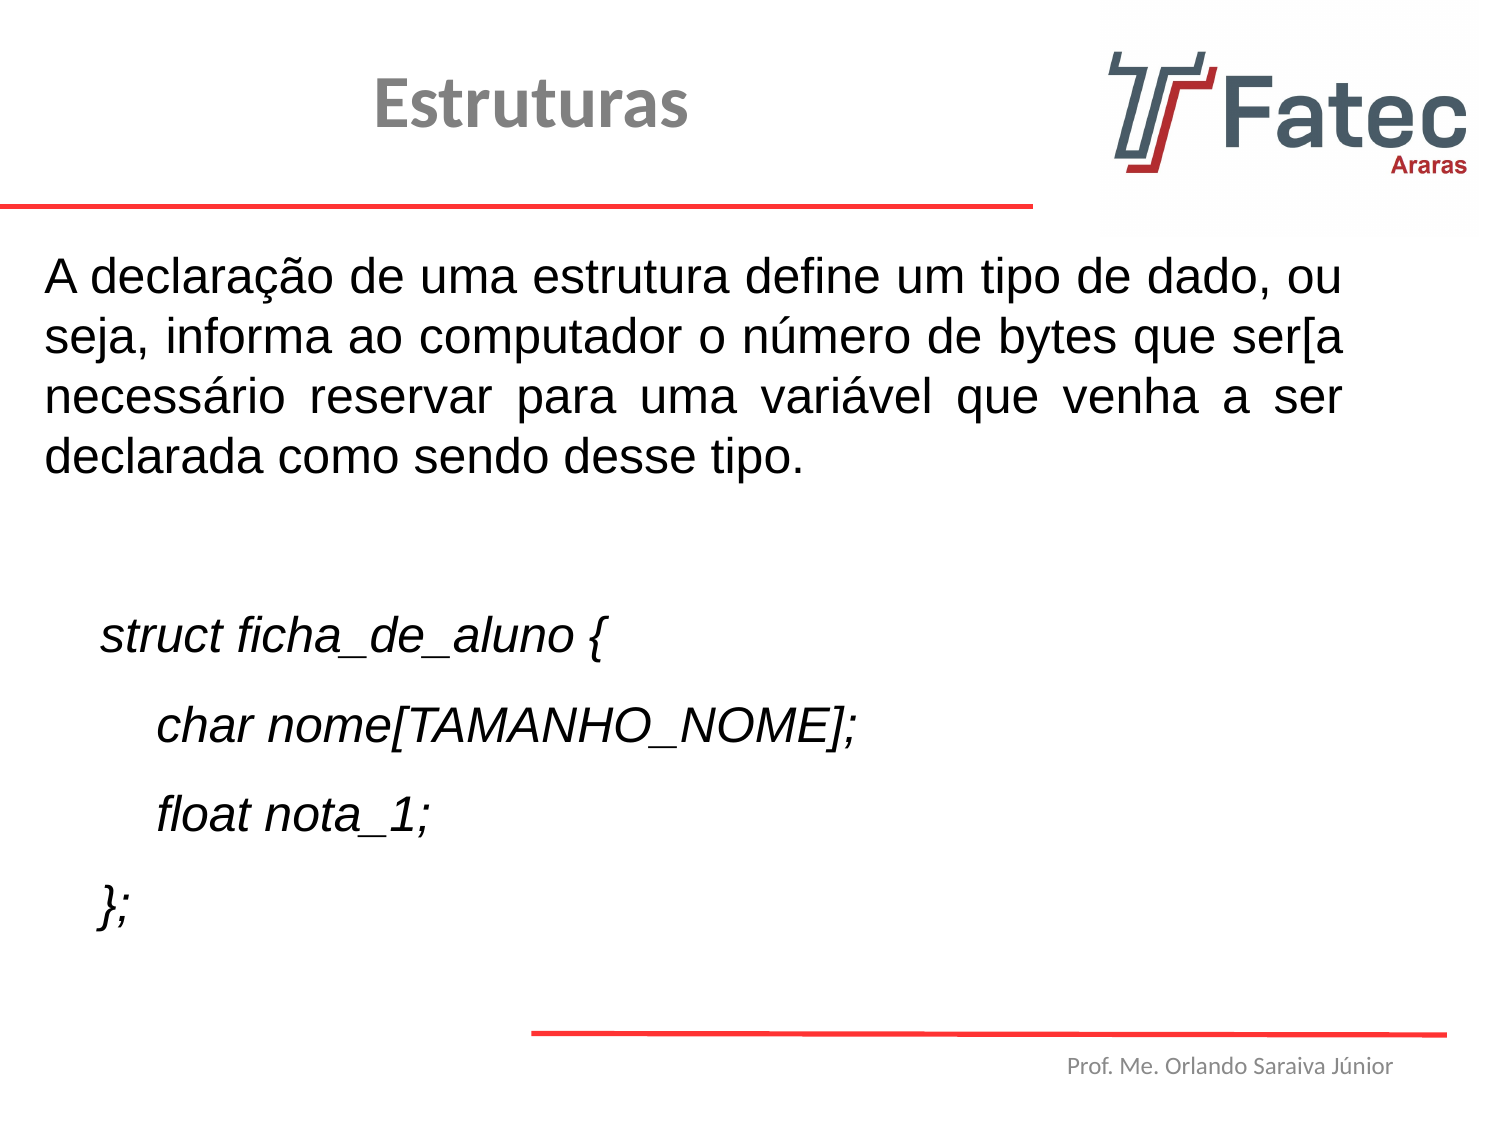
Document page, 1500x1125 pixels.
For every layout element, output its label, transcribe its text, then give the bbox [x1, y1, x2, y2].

title Estruturas [0, 45, 1063, 233]
picture [1100, 0, 1479, 237]
list A declaração de uma estrutura define um tipo de dado, ou seja, informa ao computador o número de bytes que ser[a necessário reservar para uma variável que venha a ser declarada como sendo desse tipo. struct ficha_de_aluno { char nome[TAMANHO_NOME]; float nota_1; }; [29, 236, 1359, 1004]
